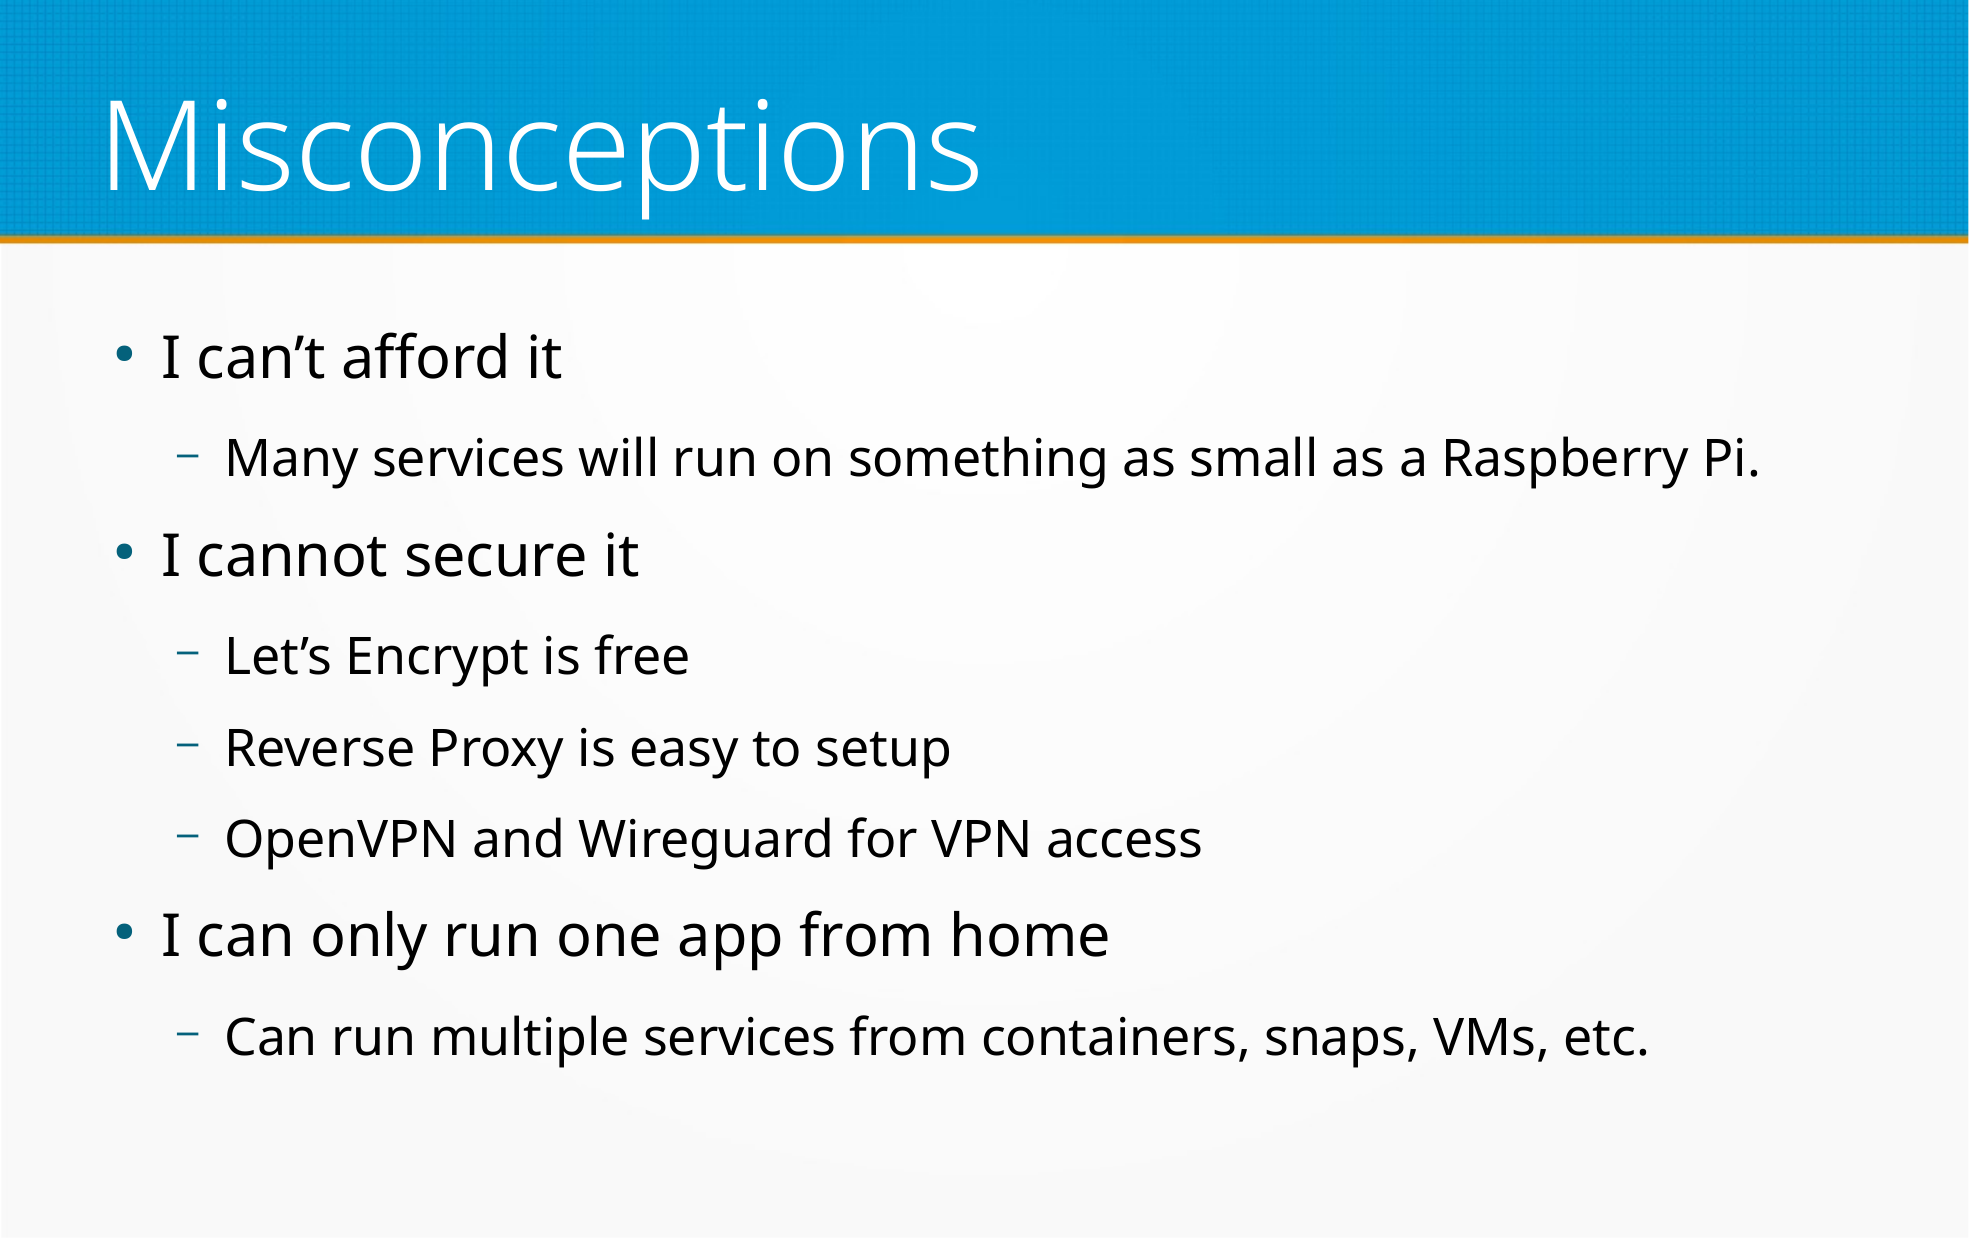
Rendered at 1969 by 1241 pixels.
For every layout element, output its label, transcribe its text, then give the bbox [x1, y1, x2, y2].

picture [0, 233, 1969, 1241]
title Misconceptions [98, 19, 1870, 227]
list I can’t afford it Many services will run on something as small as a Raspberry Pi. I cannot secure it Let’s Encrypt is free Reverse Proxy is easy to setup OpenVPN and Wireguard for VPN access I can only run one app from home Can run multiple services from containers, snaps, VMs, etc. [98, 315, 1861, 1081]
